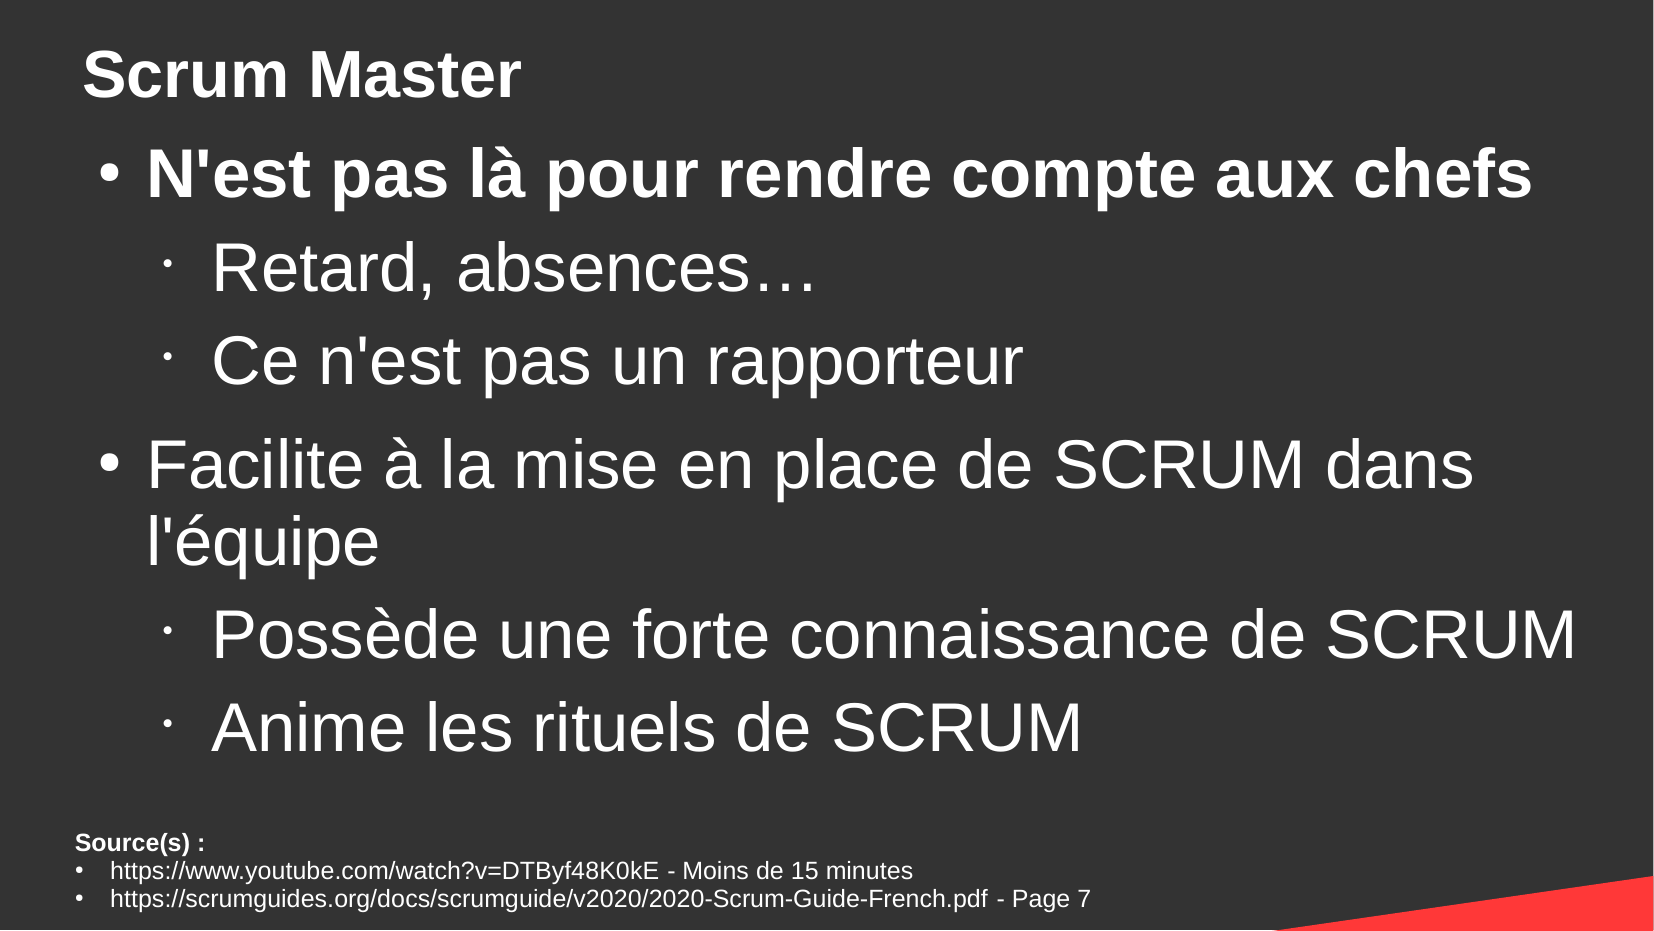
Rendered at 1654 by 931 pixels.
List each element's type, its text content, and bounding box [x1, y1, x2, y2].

text_box [1272, 875, 1654, 931]
list N'est pas là pour rendre compte aux chefs Retard, absences… Ce n'est pas un rapporteur Facilite à la mise en place de SCRUM dans l'équipe Possède une forte connaissance de SCRUM Anime les rituels de SCRUM [80, 135, 1620, 777]
text_box Source(s) : https://www.youtube.com/watch?v=DTByf48K0kE - Moins de 15 minutes https://scrumguides.org/docs/scrumguide/v2020/2020-Scrum-Guide-French.pdf - Page 7 [59, 821, 1546, 920]
title Scrum Master [82, 37, 1571, 122]
